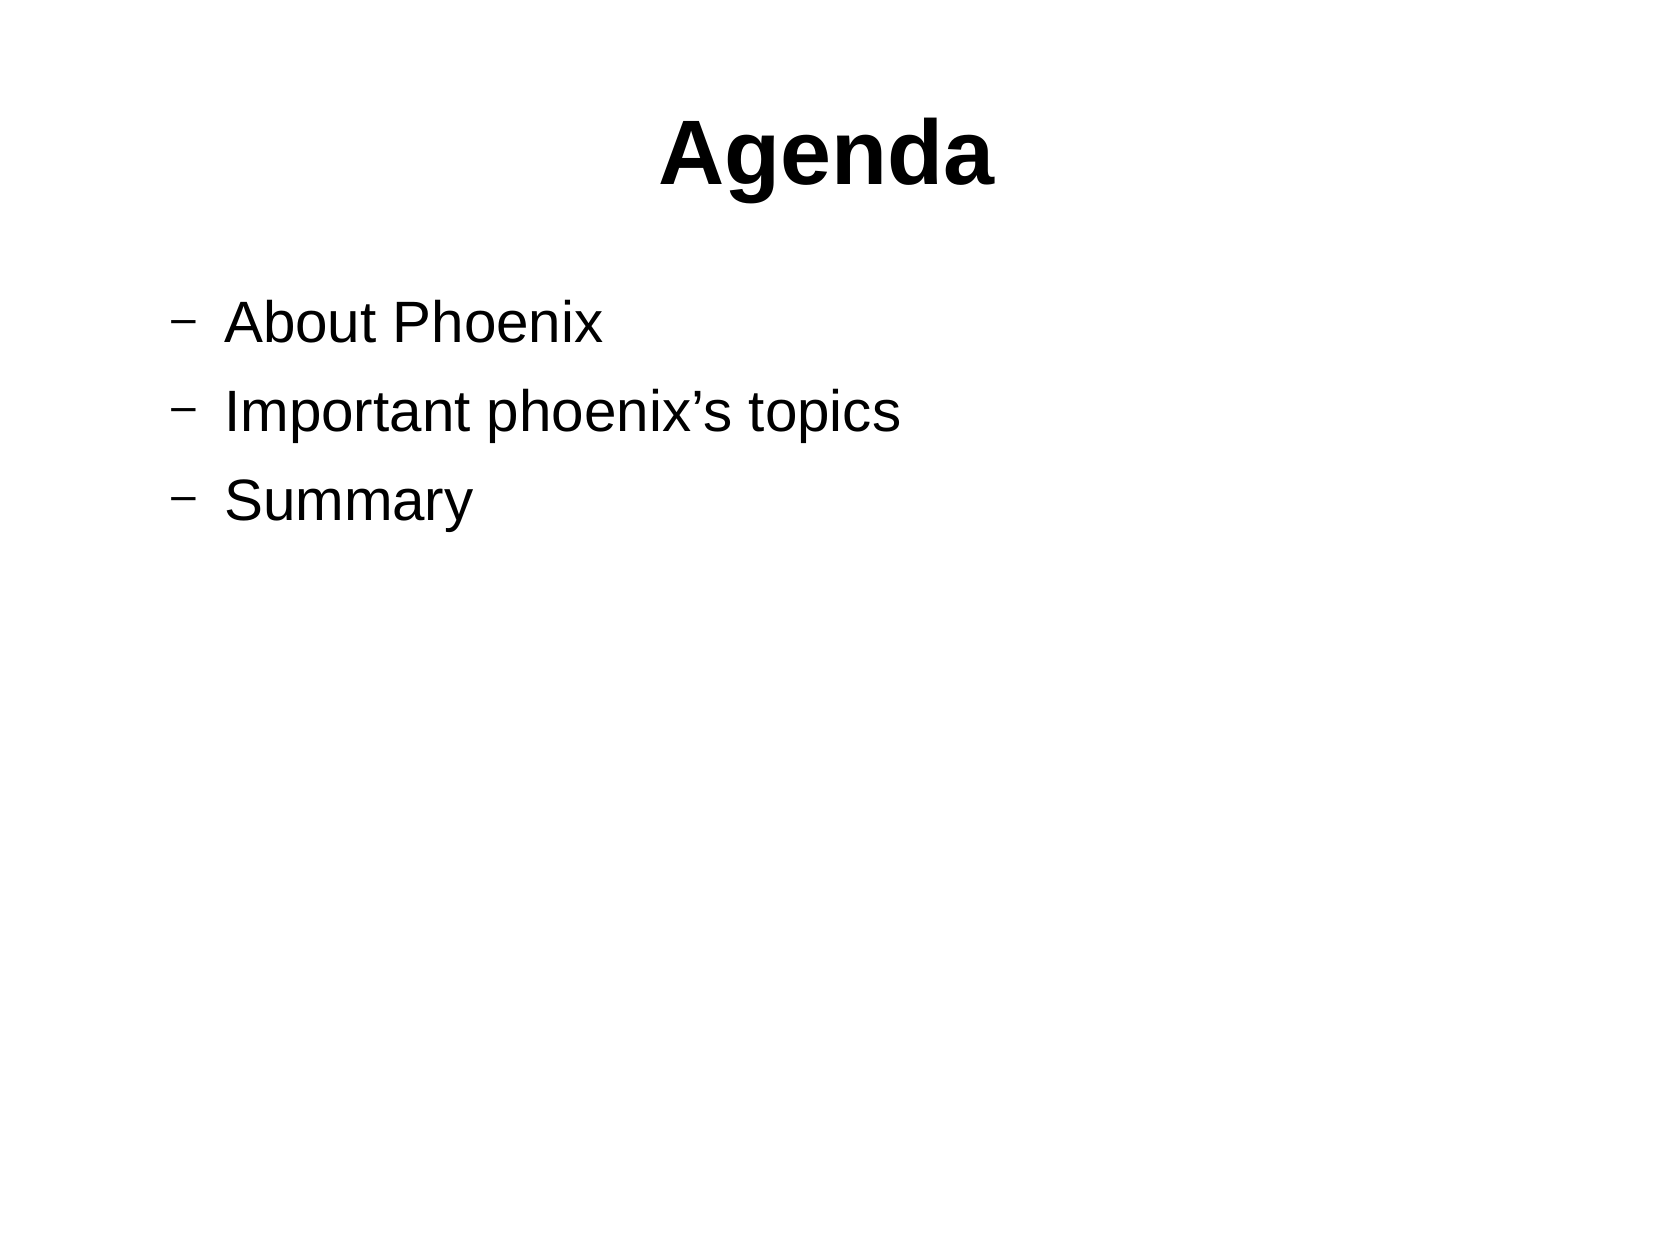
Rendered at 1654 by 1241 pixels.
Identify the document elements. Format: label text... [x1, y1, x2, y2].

list About Phoenix Important phoenix’s topics Summary [82, 290, 1571, 1010]
title Agenda [82, 49, 1571, 257]
